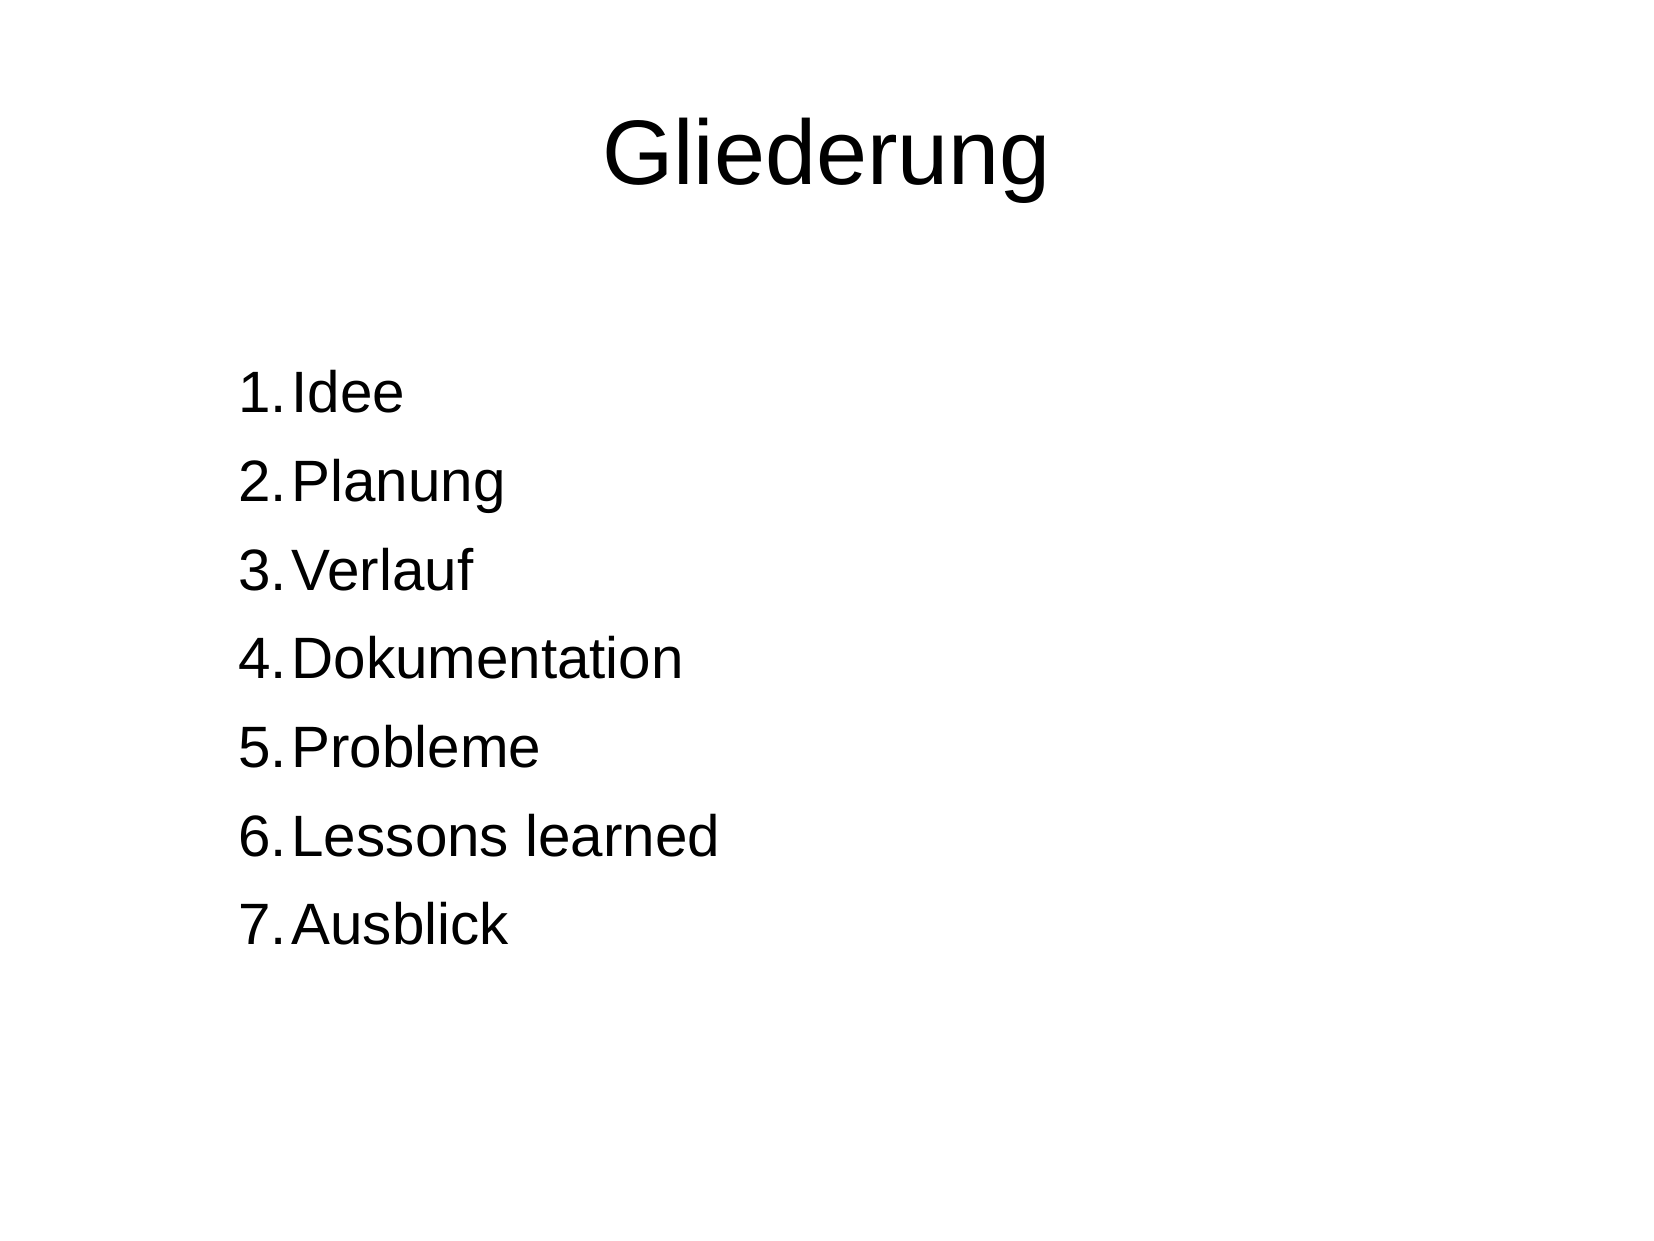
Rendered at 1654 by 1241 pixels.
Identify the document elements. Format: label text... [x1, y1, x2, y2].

title Gliederung [82, 49, 1571, 257]
list Idee Planung Verlauf Dokumentation Probleme Lessons learned Ausblick [150, 360, 1639, 1080]
